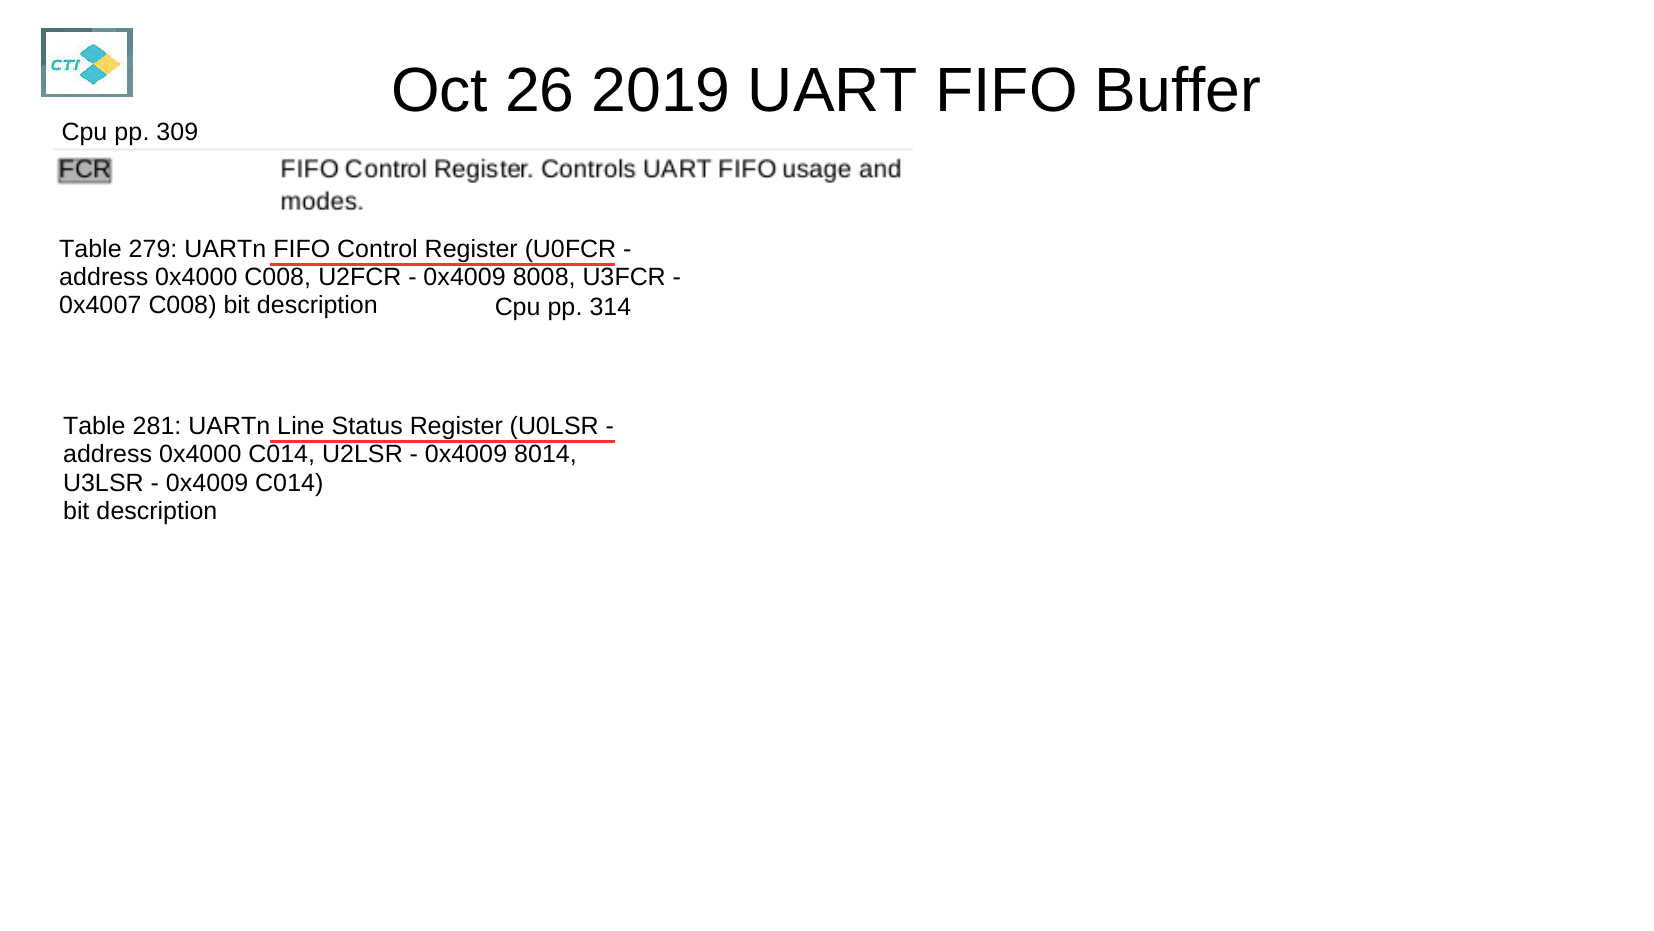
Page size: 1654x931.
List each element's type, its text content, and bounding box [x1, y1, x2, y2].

text_box Cpu pp. 309 [46, 110, 257, 156]
text_box Table 281: UARTn Line Status Register (U0LSR - address 0x4000 C014, U2LSR - 0x4009 8014, U3LSR - 0x4009 C014) bit description [48, 405, 646, 550]
picture [41, 28, 133, 97]
title Oct 26 2019 UART FIFO Buffer [82, 10, 1571, 166]
picture [45, 147, 913, 228]
text_box Cpu pp. 314 [480, 285, 691, 331]
text_box Table 279: UARTn FIFO Control Register (U0FCR - address 0x4000 C008, U2FCR - 0x4009 8008, U3FCR - 0x4007 C008) bit description [44, 227, 706, 373]
